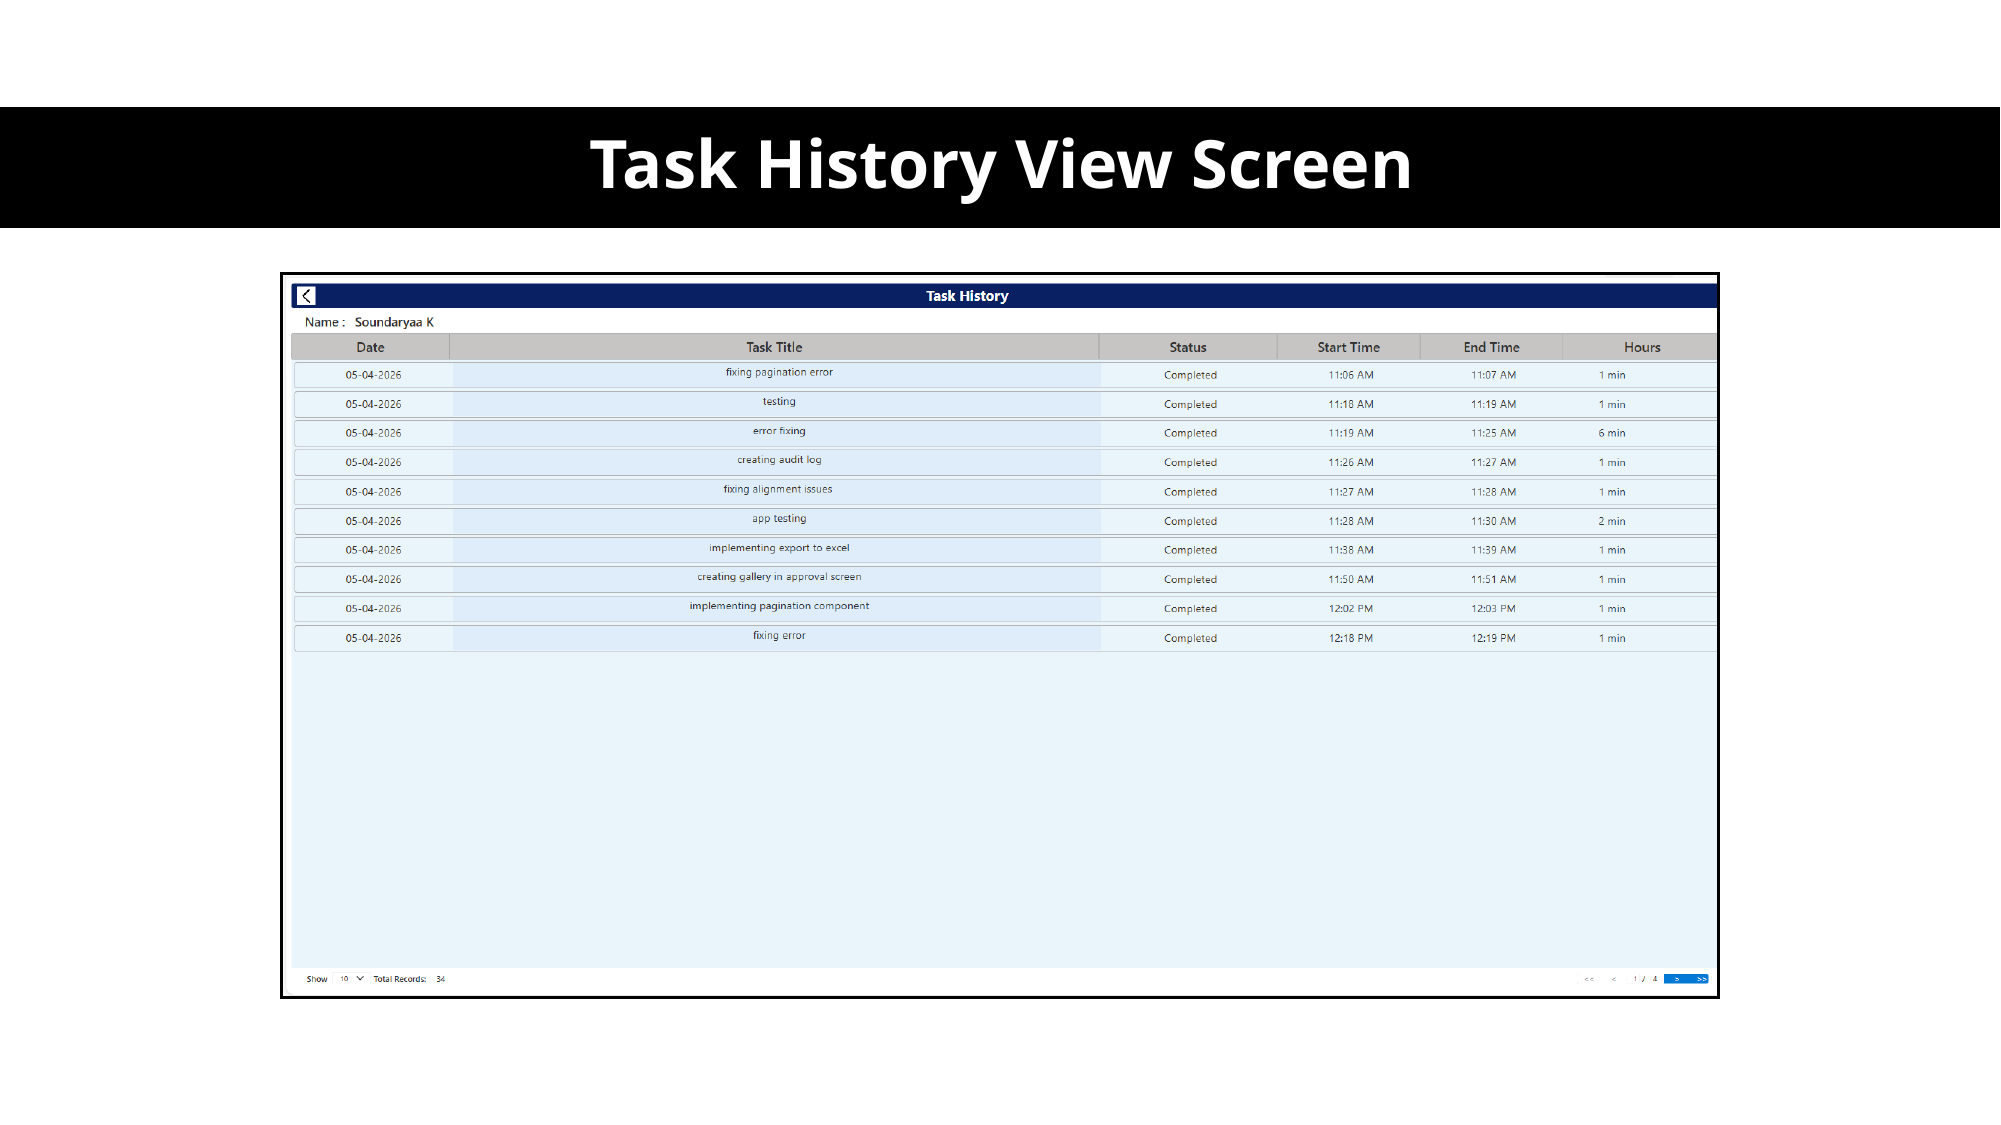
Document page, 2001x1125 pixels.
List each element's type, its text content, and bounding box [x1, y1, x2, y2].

text_box [1931, 107, 2000, 228]
picture [282, 274, 1718, 996]
text_box Task History View Screen [91, 105, 1931, 228]
text_box [0, 107, 91, 228]
